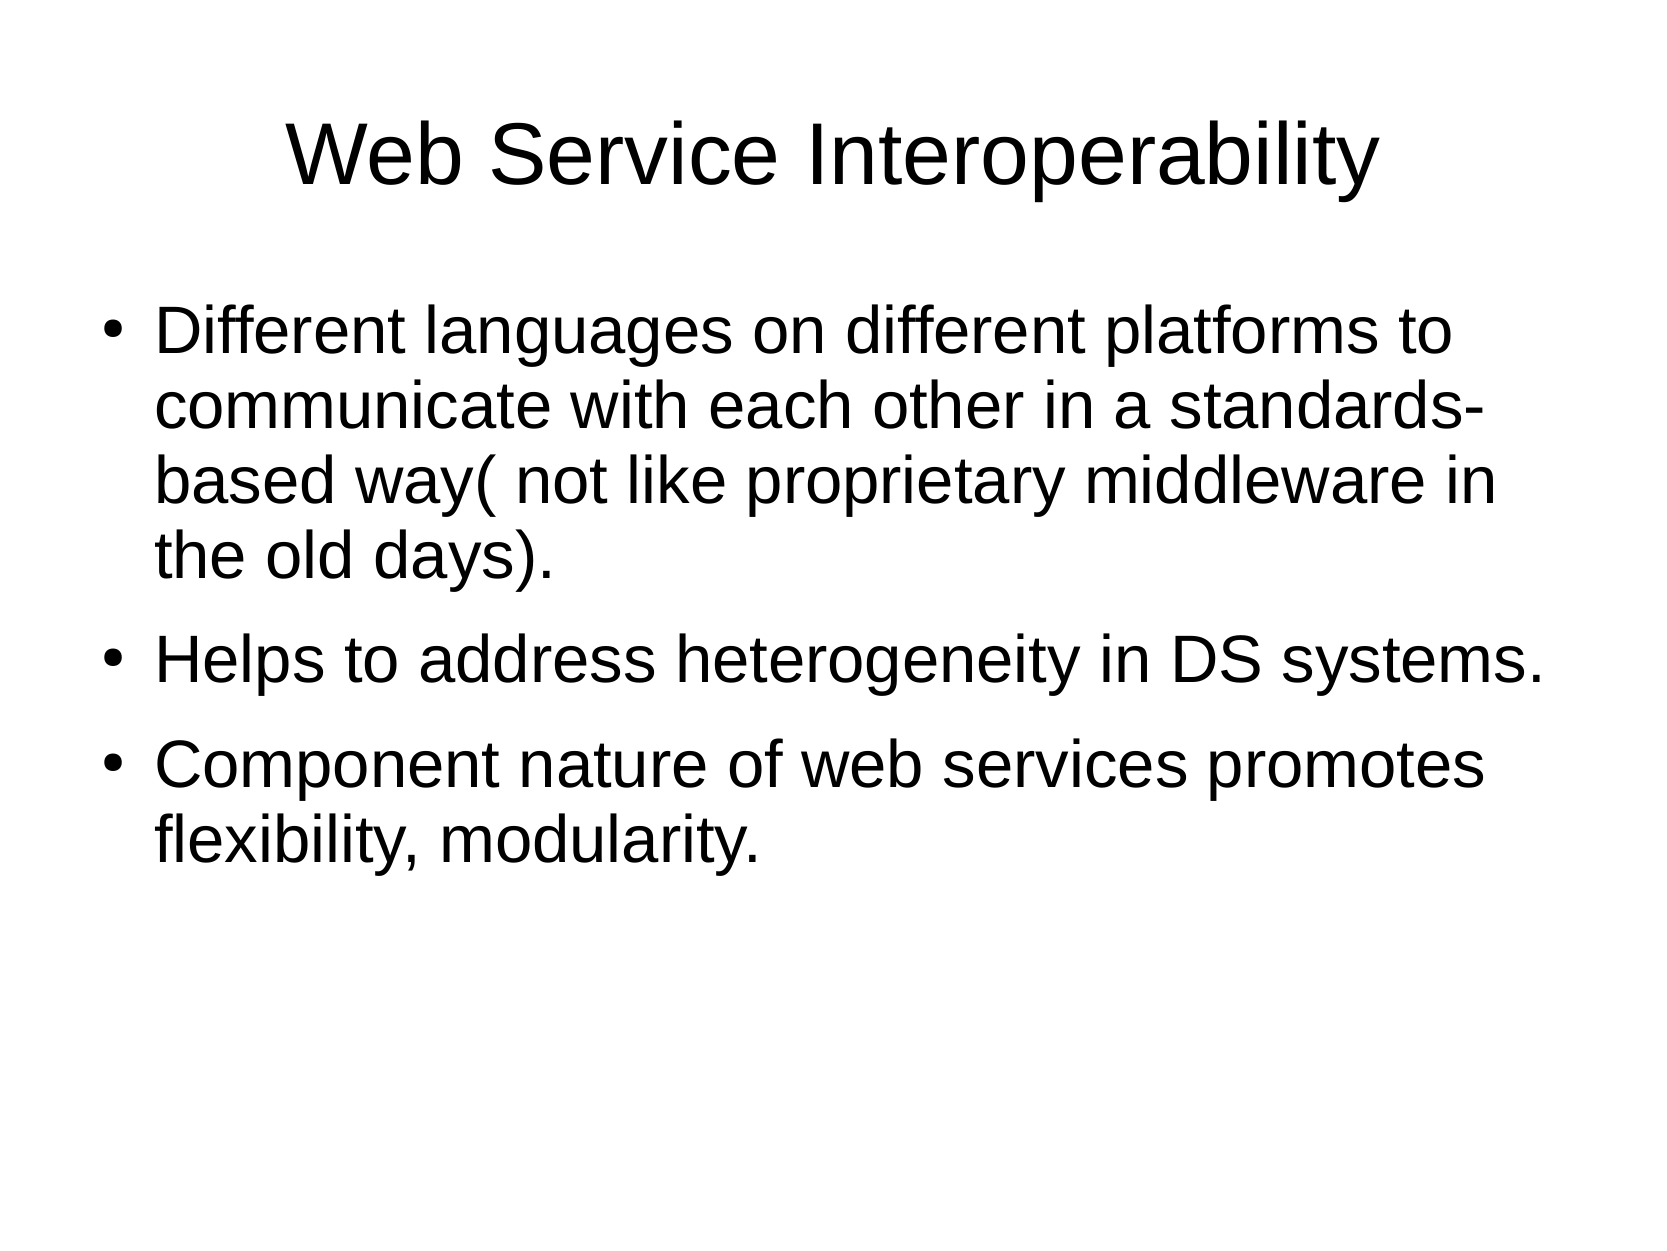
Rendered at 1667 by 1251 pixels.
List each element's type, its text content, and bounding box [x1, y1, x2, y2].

list Different languages on different platforms to communicate with each other in a standards-based way( not like proprietary middleware in the old days). Helps to address heterogeneity in DS systems. Component nature of web services promotes flexibility, modularity. [83, 292, 1584, 1018]
title Web Service Interoperability [83, 49, 1584, 259]
